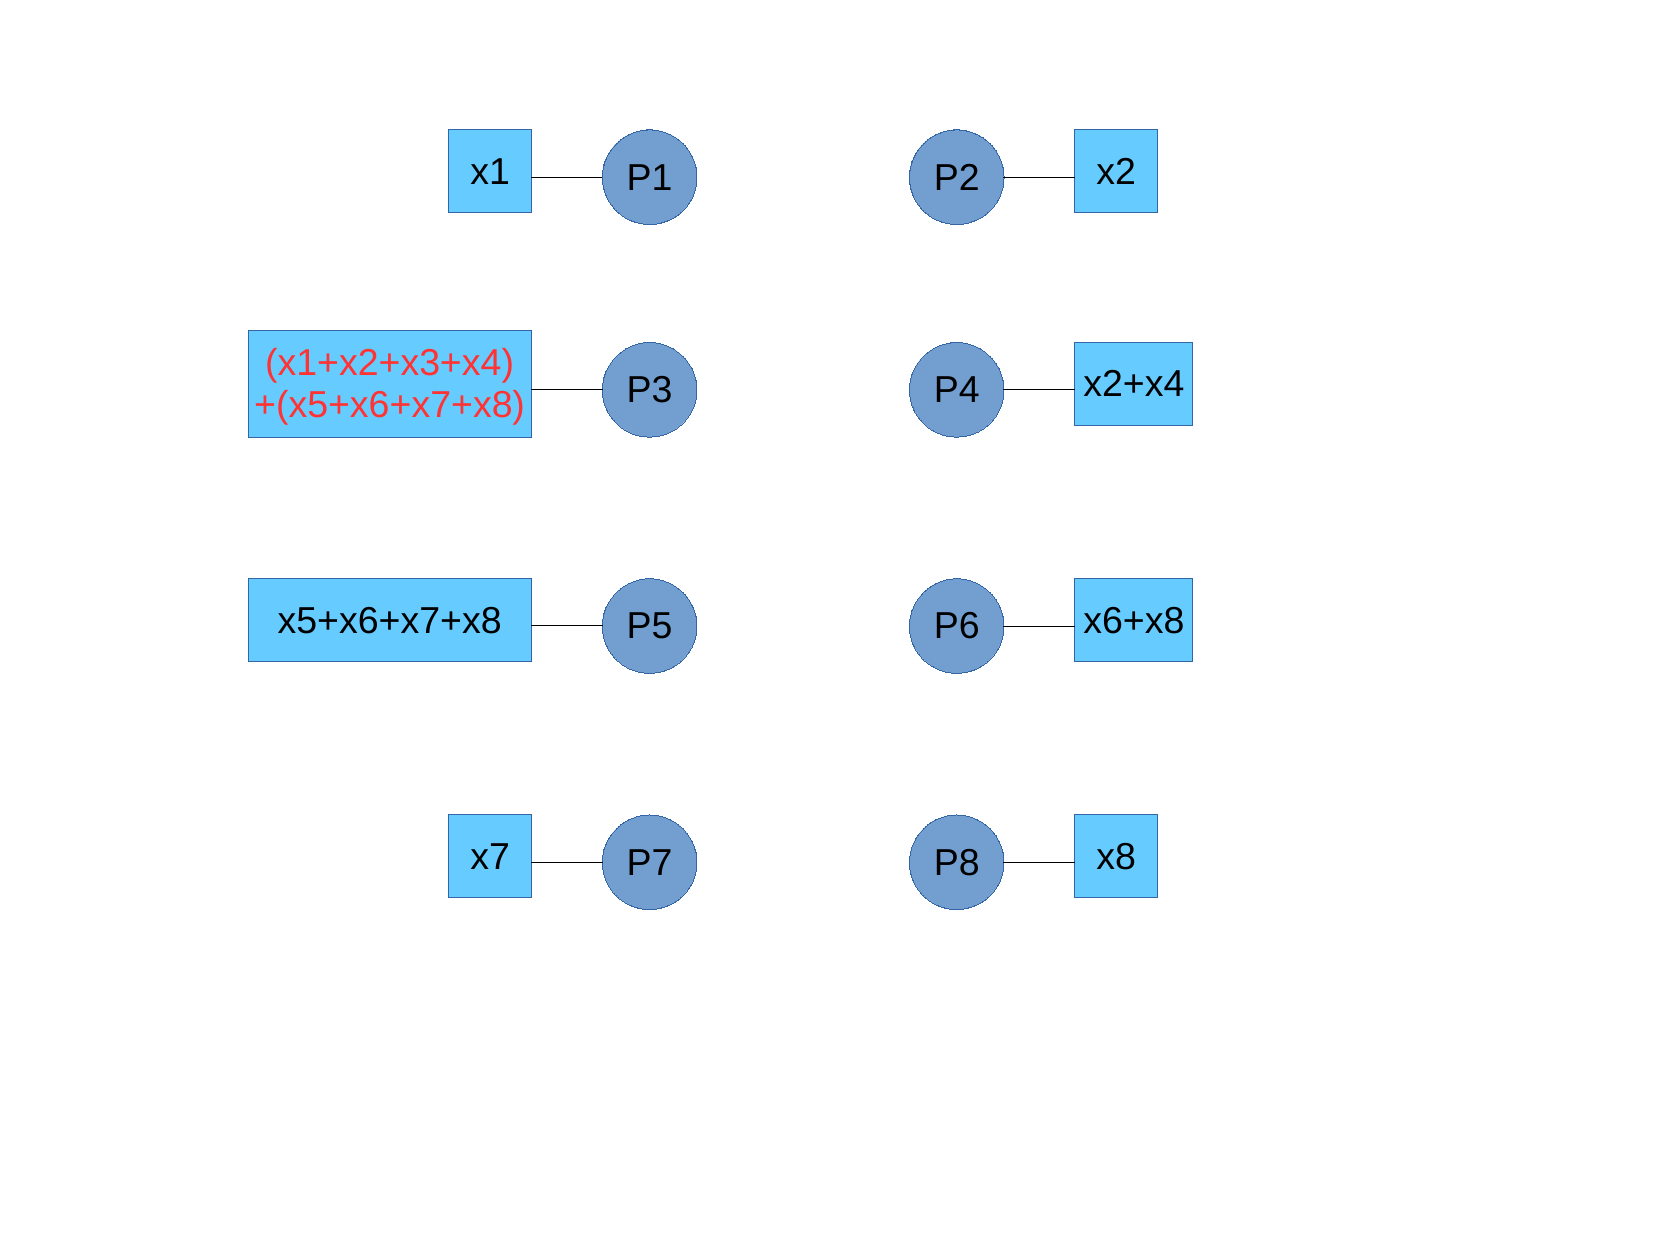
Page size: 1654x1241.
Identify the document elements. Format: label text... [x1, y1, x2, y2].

text_box x1 [448, 129, 532, 213]
text_box P1 [602, 129, 697, 225]
text_box P7 [602, 814, 697, 910]
text_box x2 [1074, 129, 1158, 213]
text_box P6 [909, 578, 1004, 674]
text_box x8 [1074, 814, 1158, 898]
text_box P3 [602, 342, 697, 438]
text_box (x1+x2+x3+x4) +(x5+x6+x7+x8) [248, 330, 532, 438]
text_box P5 [602, 578, 697, 674]
text_box x7 [448, 814, 532, 898]
text_box x2+x4 [1074, 342, 1193, 426]
text_box x6+x8 [1074, 578, 1193, 662]
text_box P8 [909, 814, 1004, 910]
text_box P4 [909, 342, 1004, 438]
text_box x5+x6+x7+x8 [248, 578, 532, 662]
text_box P2 [909, 129, 1005, 225]
